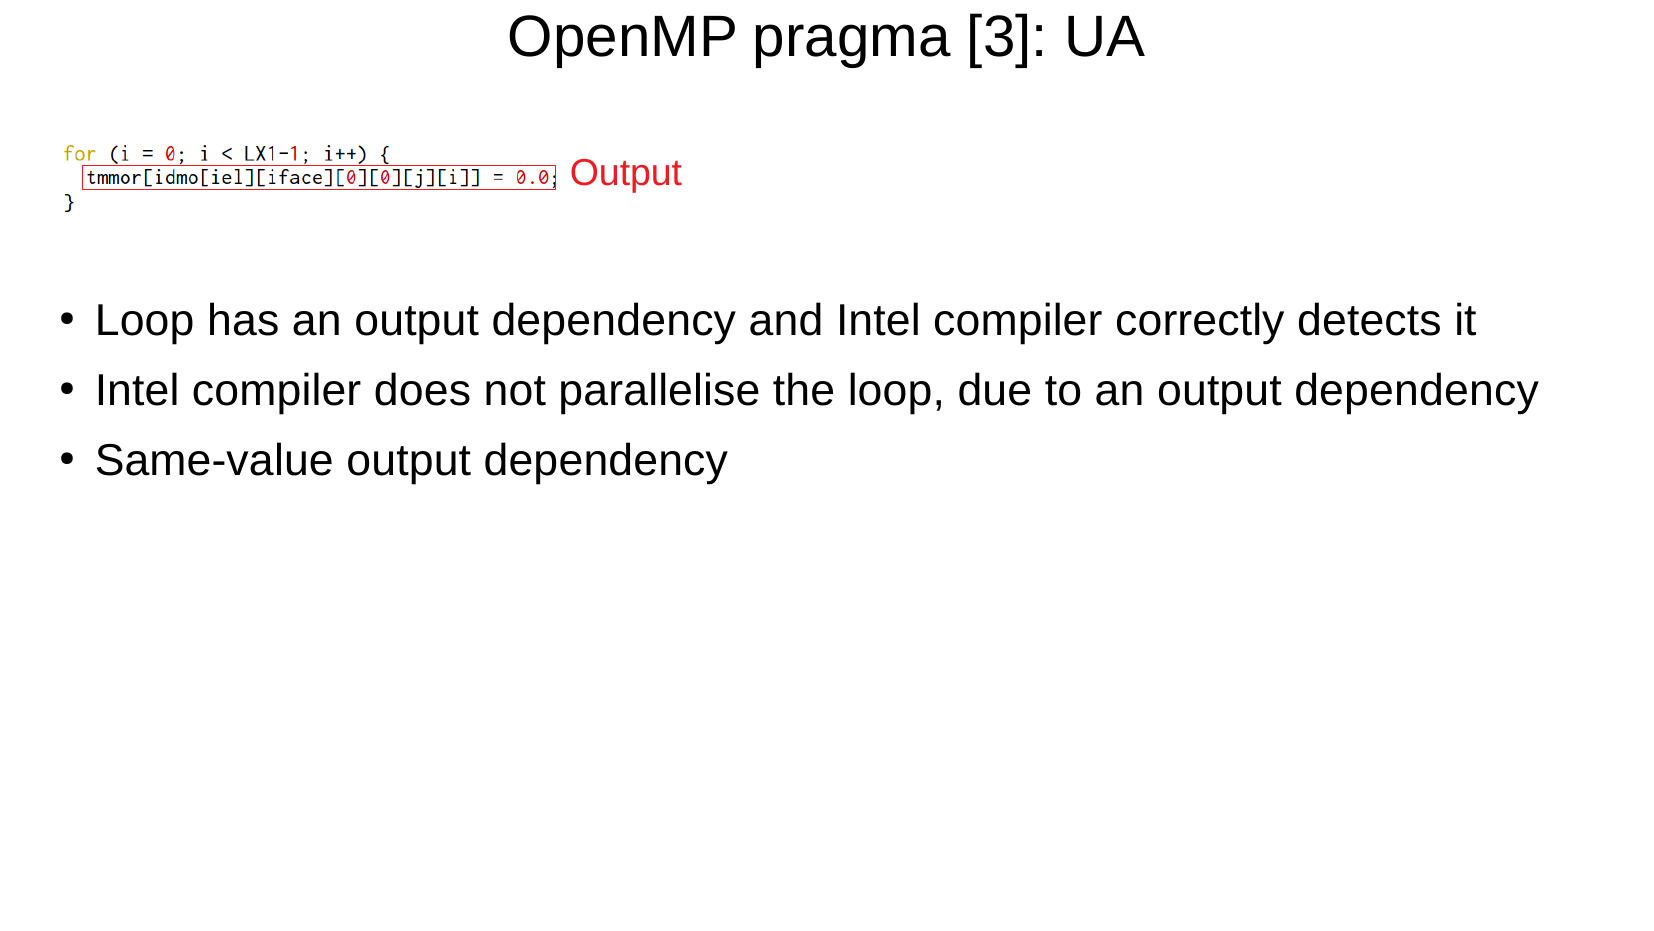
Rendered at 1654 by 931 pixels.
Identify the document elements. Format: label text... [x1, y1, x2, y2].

title OpenMP pragma [3]: UA [0, 0, 1654, 73]
picture [83, 166, 555, 189]
picture [59, 141, 567, 219]
text_box Output [555, 143, 709, 201]
list Loop has an output dependency and Intel compiler correctly detects it Intel compiler does not parallelise the loop, due to an output dependency Same-value output dependency [47, 295, 1642, 552]
